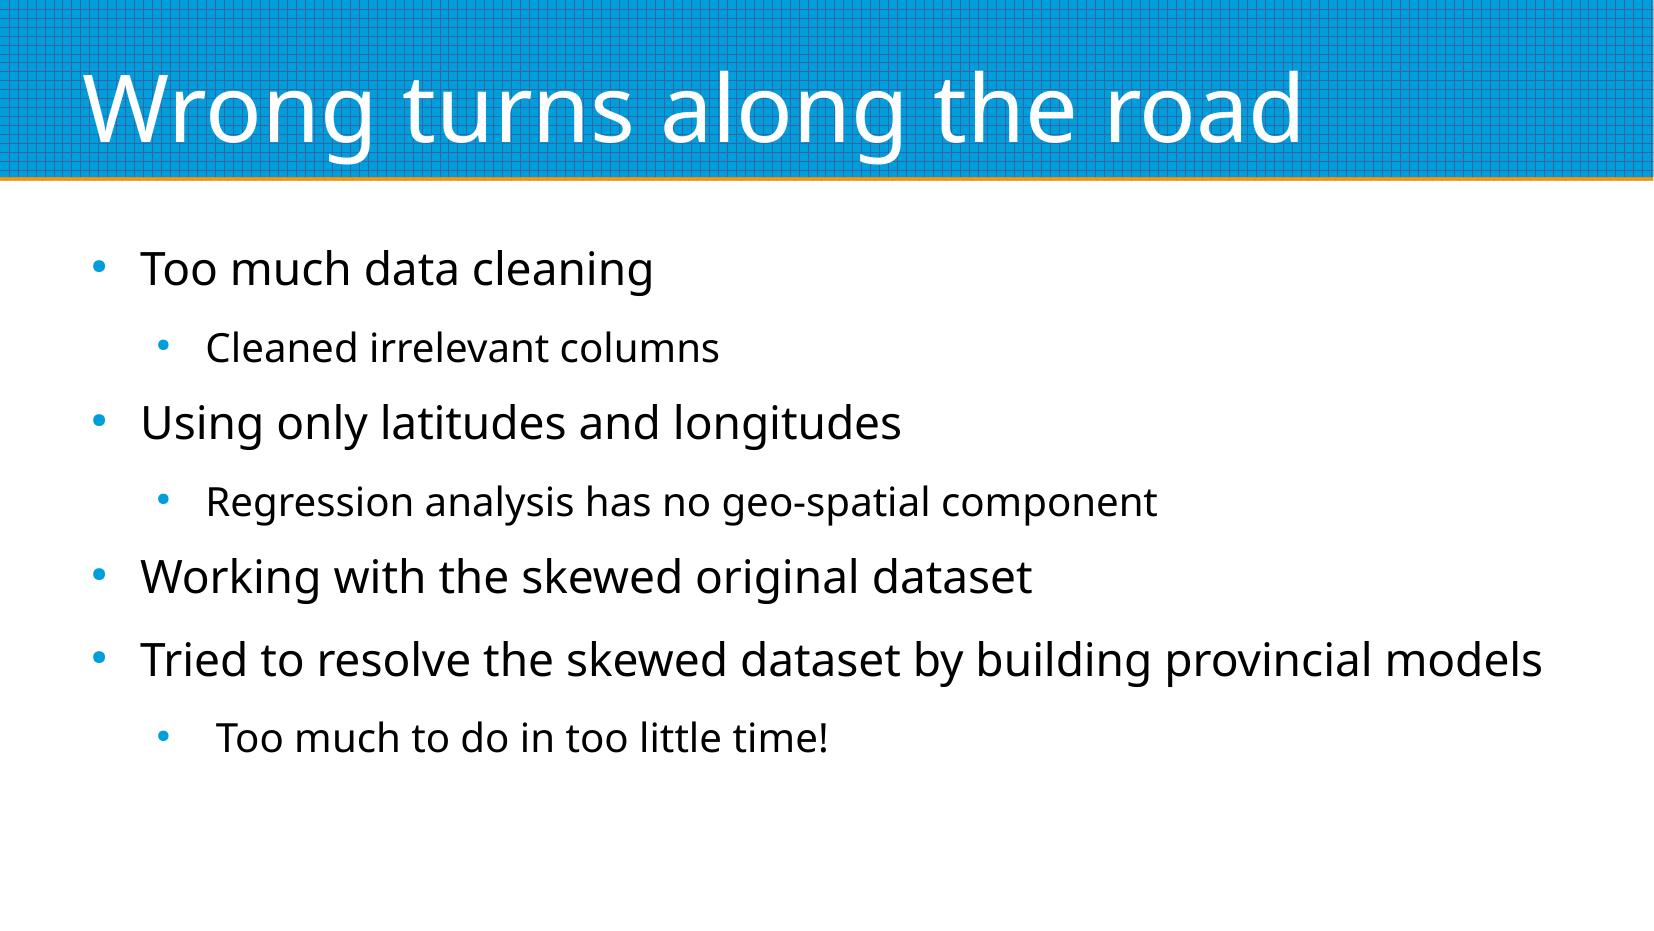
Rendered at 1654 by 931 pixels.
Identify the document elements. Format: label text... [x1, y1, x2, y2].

list Too much data cleaning Cleaned irrelevant columns Using only latitudes and longitudes Regression analysis has no geo-spatial component Working with the skewed original dataset Tried to resolve the skewed dataset by building provincial models Too much to do in too little time! [75, 236, 1555, 811]
title Wrong turns along the road [82, 14, 1571, 171]
